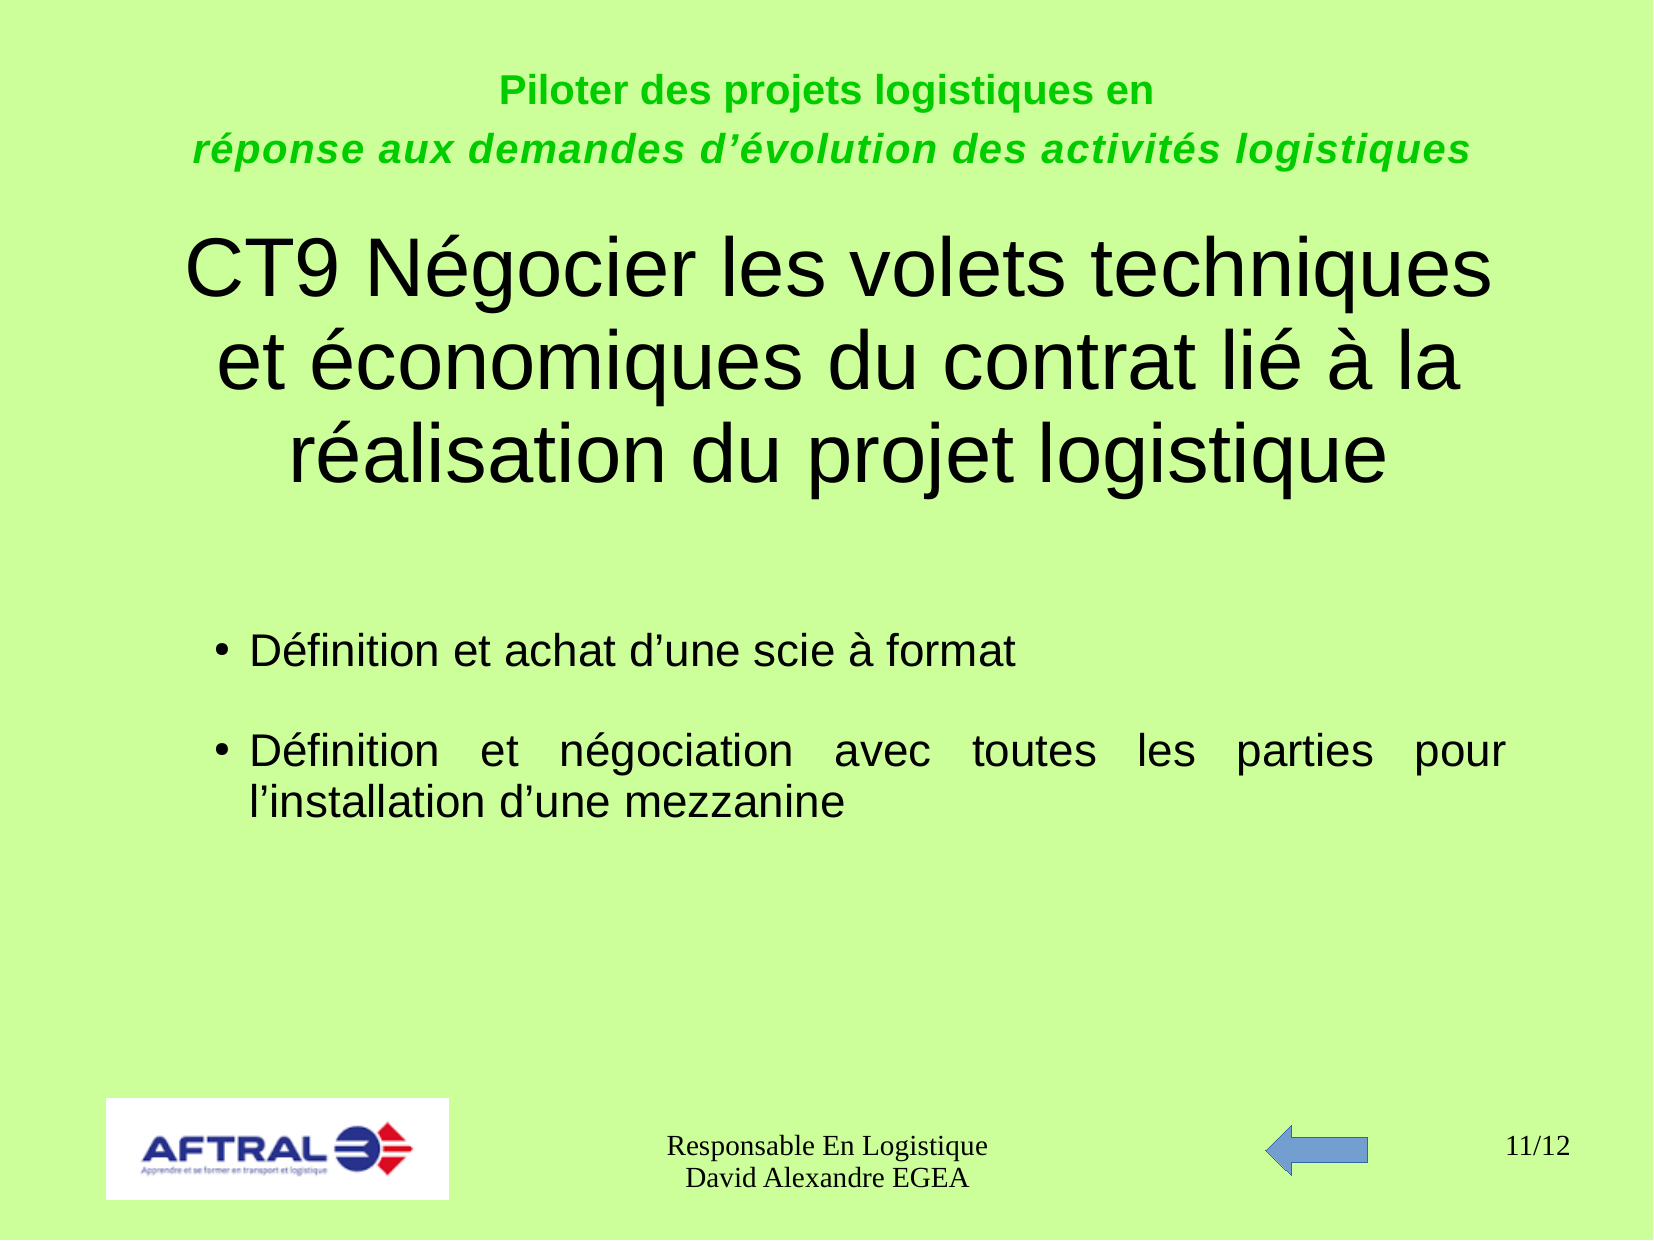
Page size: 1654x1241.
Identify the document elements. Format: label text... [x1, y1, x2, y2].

text_box Piloter des projets logistiques en réponse aux demandes d’évolution des activités logistiques [76, 59, 1589, 181]
text_box Définition et négociation avec toutes les parties pour l’installation d’une mezzanine [199, 717, 1523, 836]
text_box CT9 Négocier les volets techniques et économiques du contrat lié à la réalisation du projet logistique [126, 214, 1553, 509]
text_box [1265, 1125, 1368, 1176]
text_box Définition et achat d’une scie à format [199, 617, 1523, 684]
picture [106, 1098, 449, 1200]
